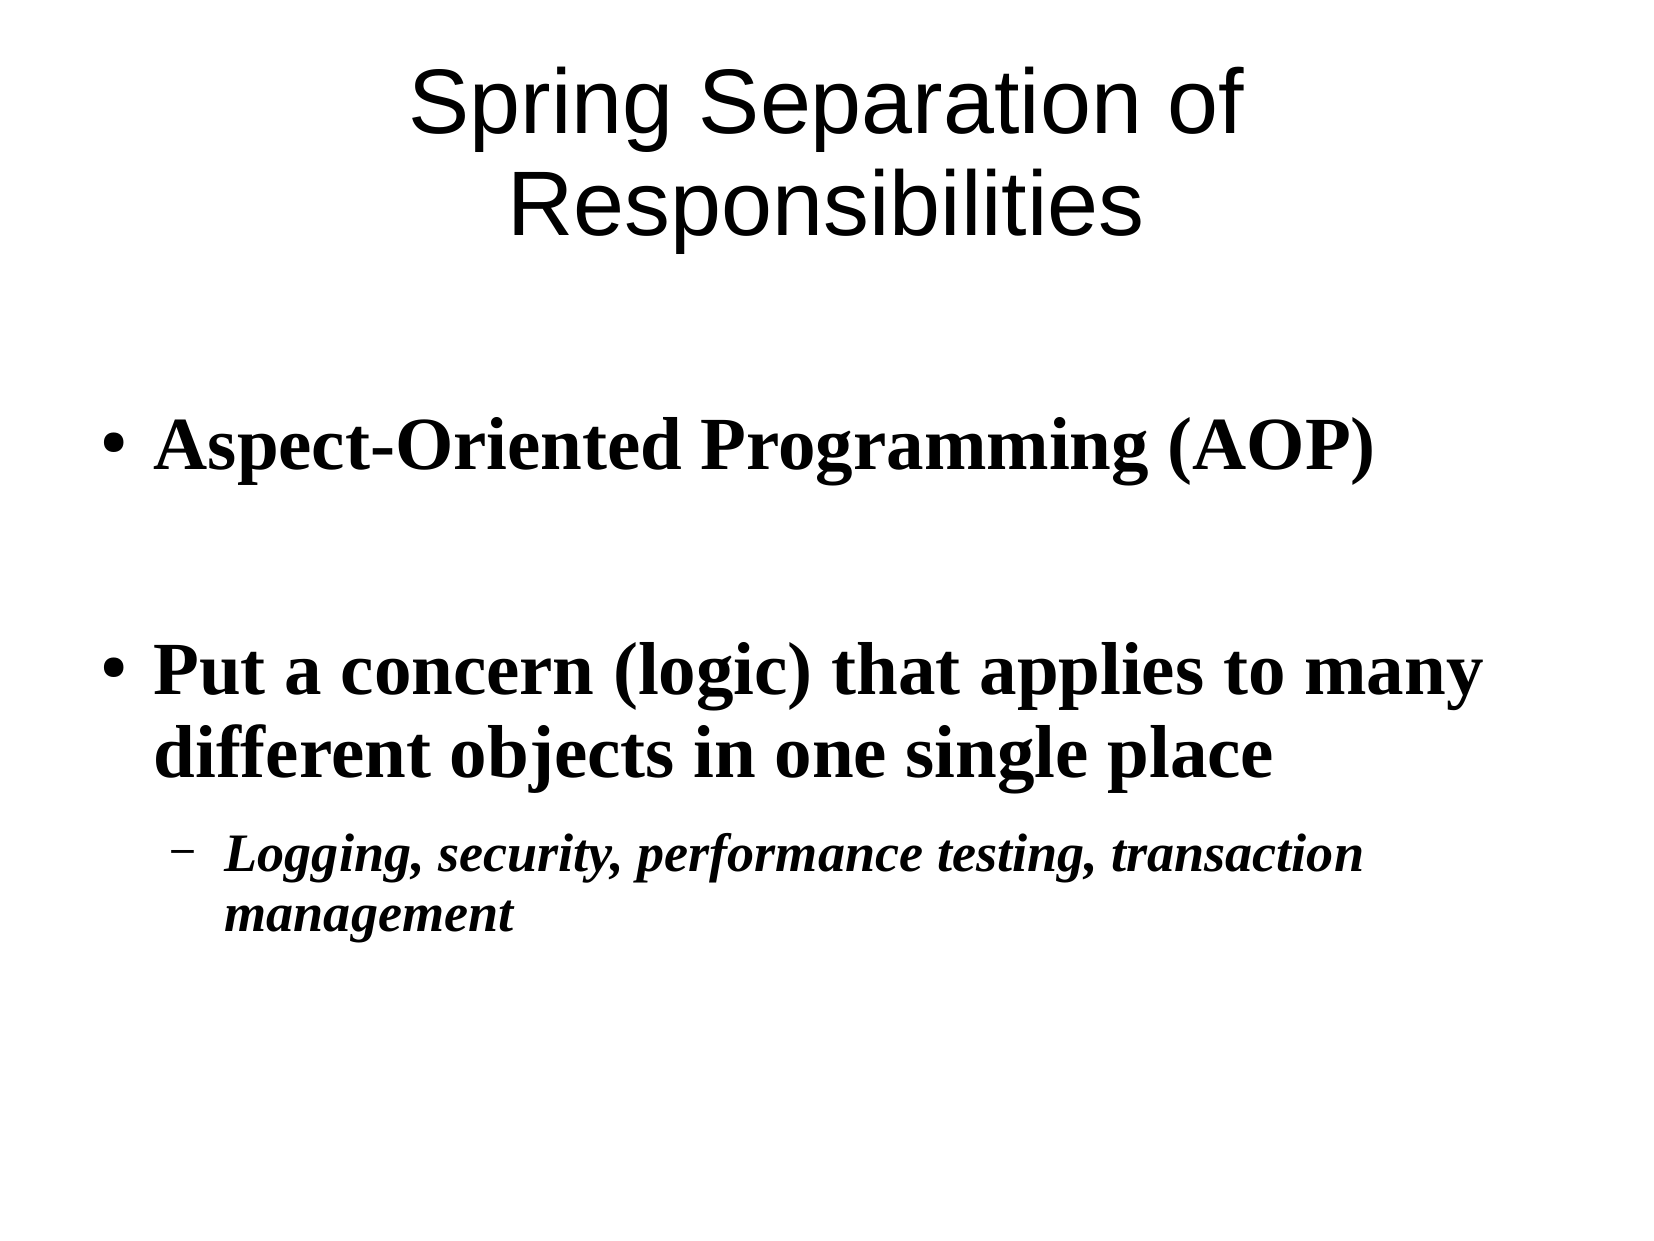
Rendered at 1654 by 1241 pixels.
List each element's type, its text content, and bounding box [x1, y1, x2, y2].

title Spring Separation of Responsibilities [82, 49, 1571, 257]
list Aspect-Oriented Programming (AOP) Put a concern (logic) that applies to many different objects in one single place Logging, security, performance testing, transaction management [82, 290, 1538, 1010]
